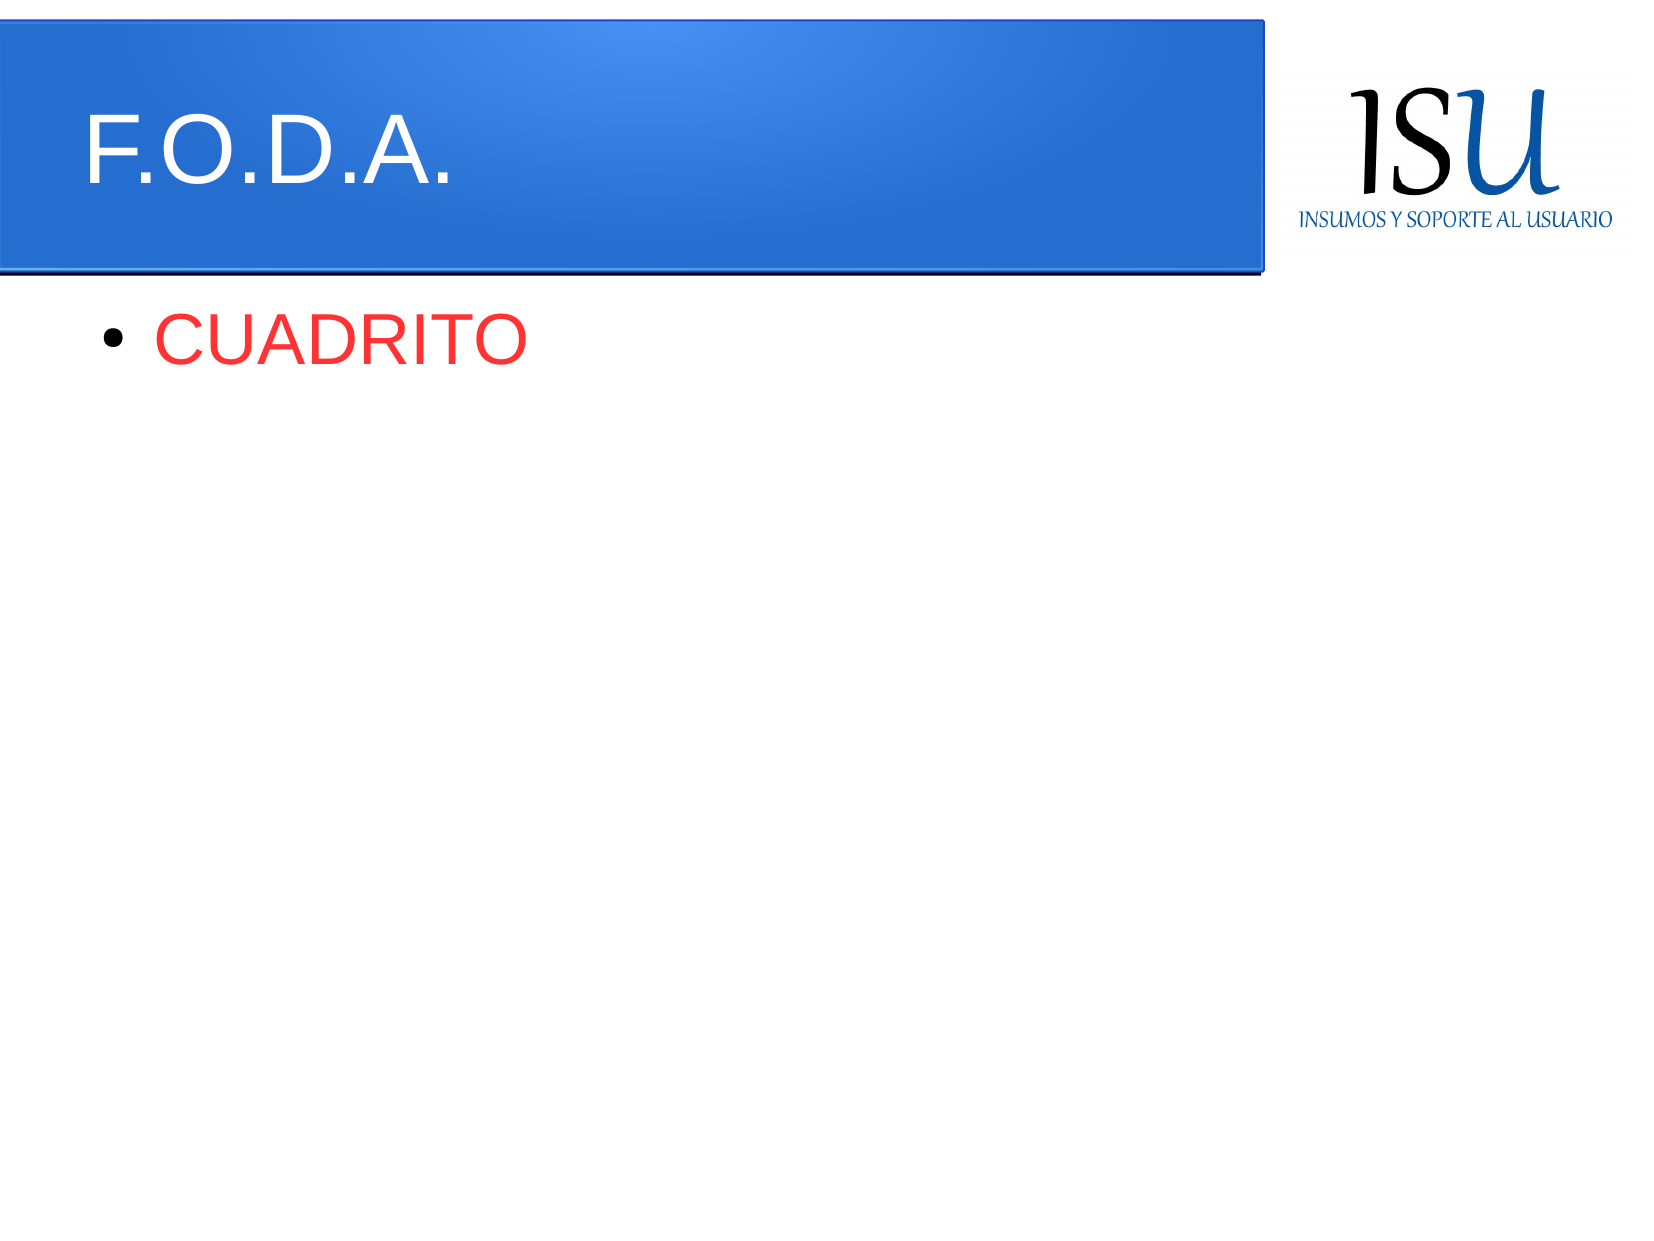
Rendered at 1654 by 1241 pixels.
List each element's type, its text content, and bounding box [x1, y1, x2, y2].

list CUADRITO [82, 299, 1571, 1019]
title F.O.D.A. [82, 47, 1235, 252]
picture [1279, 56, 1636, 254]
